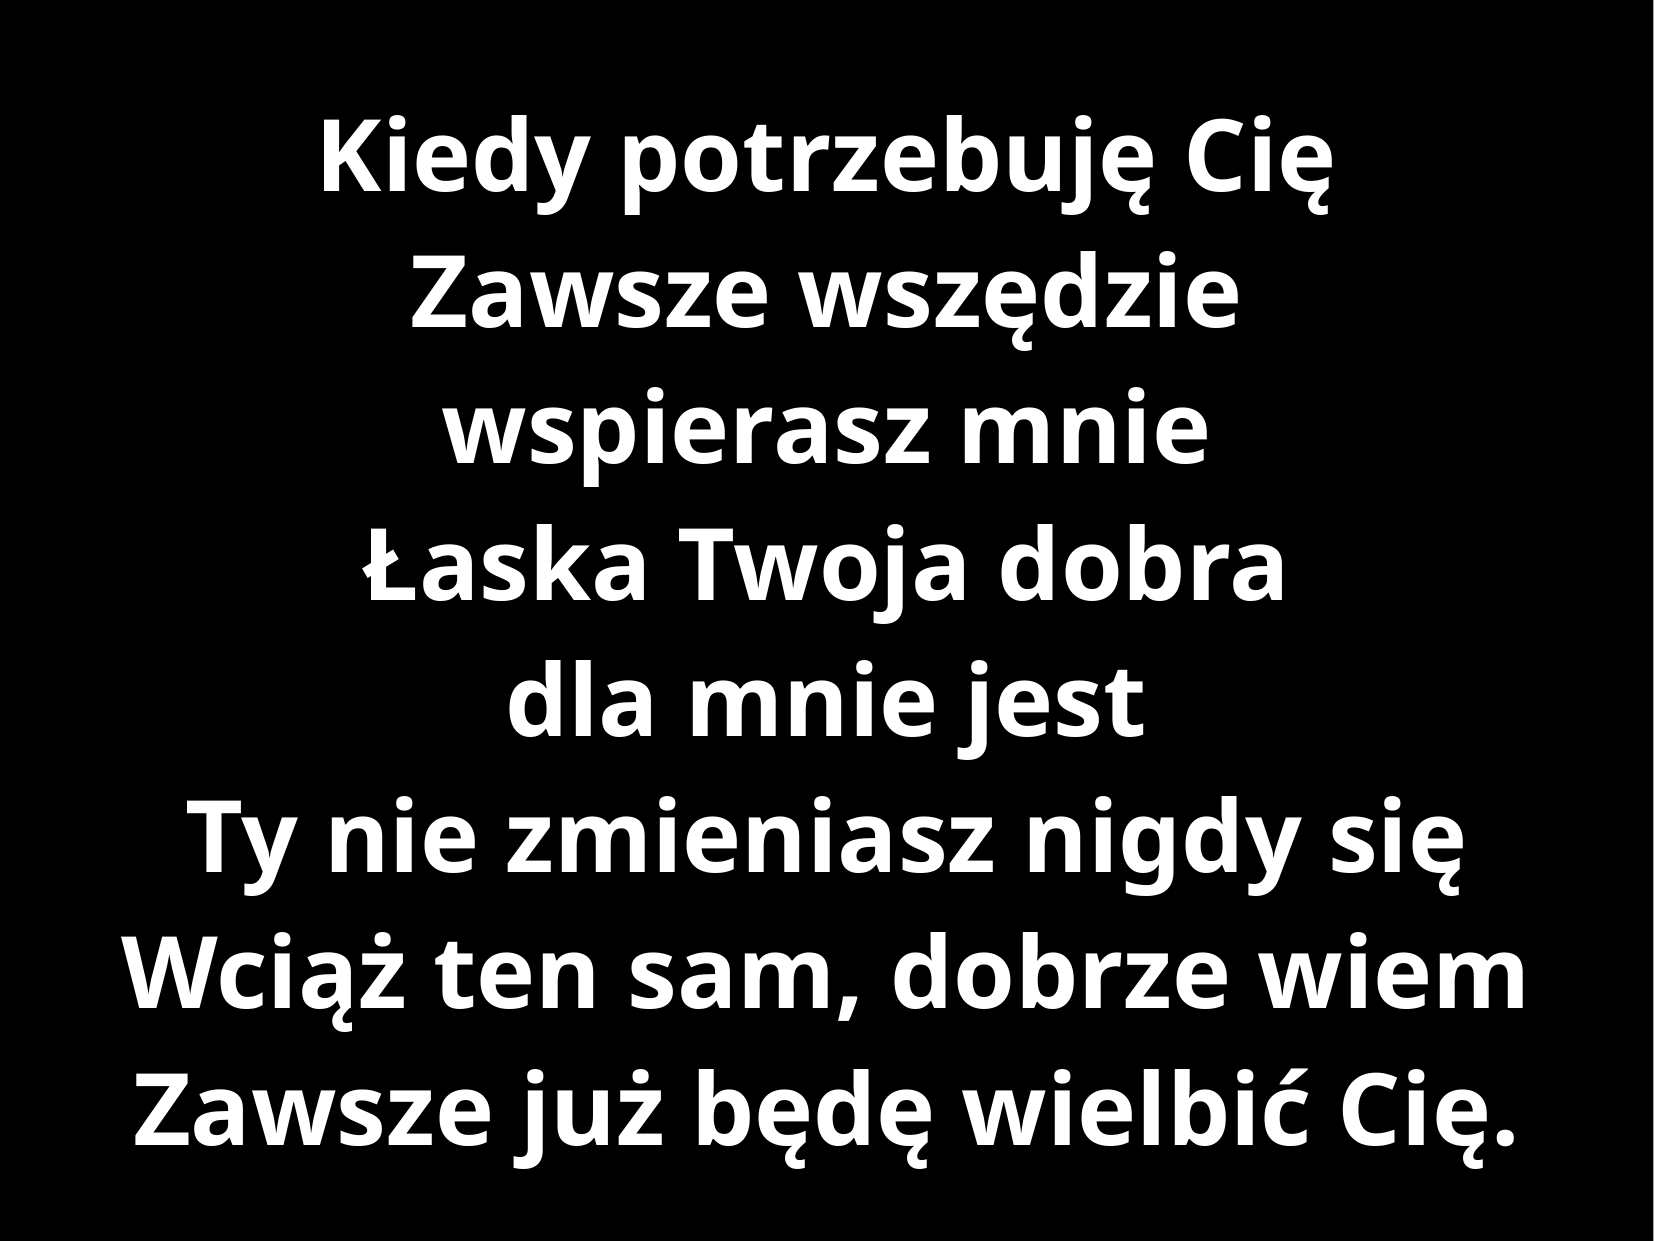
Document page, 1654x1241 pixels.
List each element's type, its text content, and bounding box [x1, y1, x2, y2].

title Kiedy potrzebuję Cię Zawsze wszędzie wspierasz mnie Łaska Twoja dobra dla mnie jest Ty nie zmieniasz nigdy się Wciąż ten sam, dobrze wiem Zawsze już będę wielbić Cię. [0, 0, 1654, 1241]
